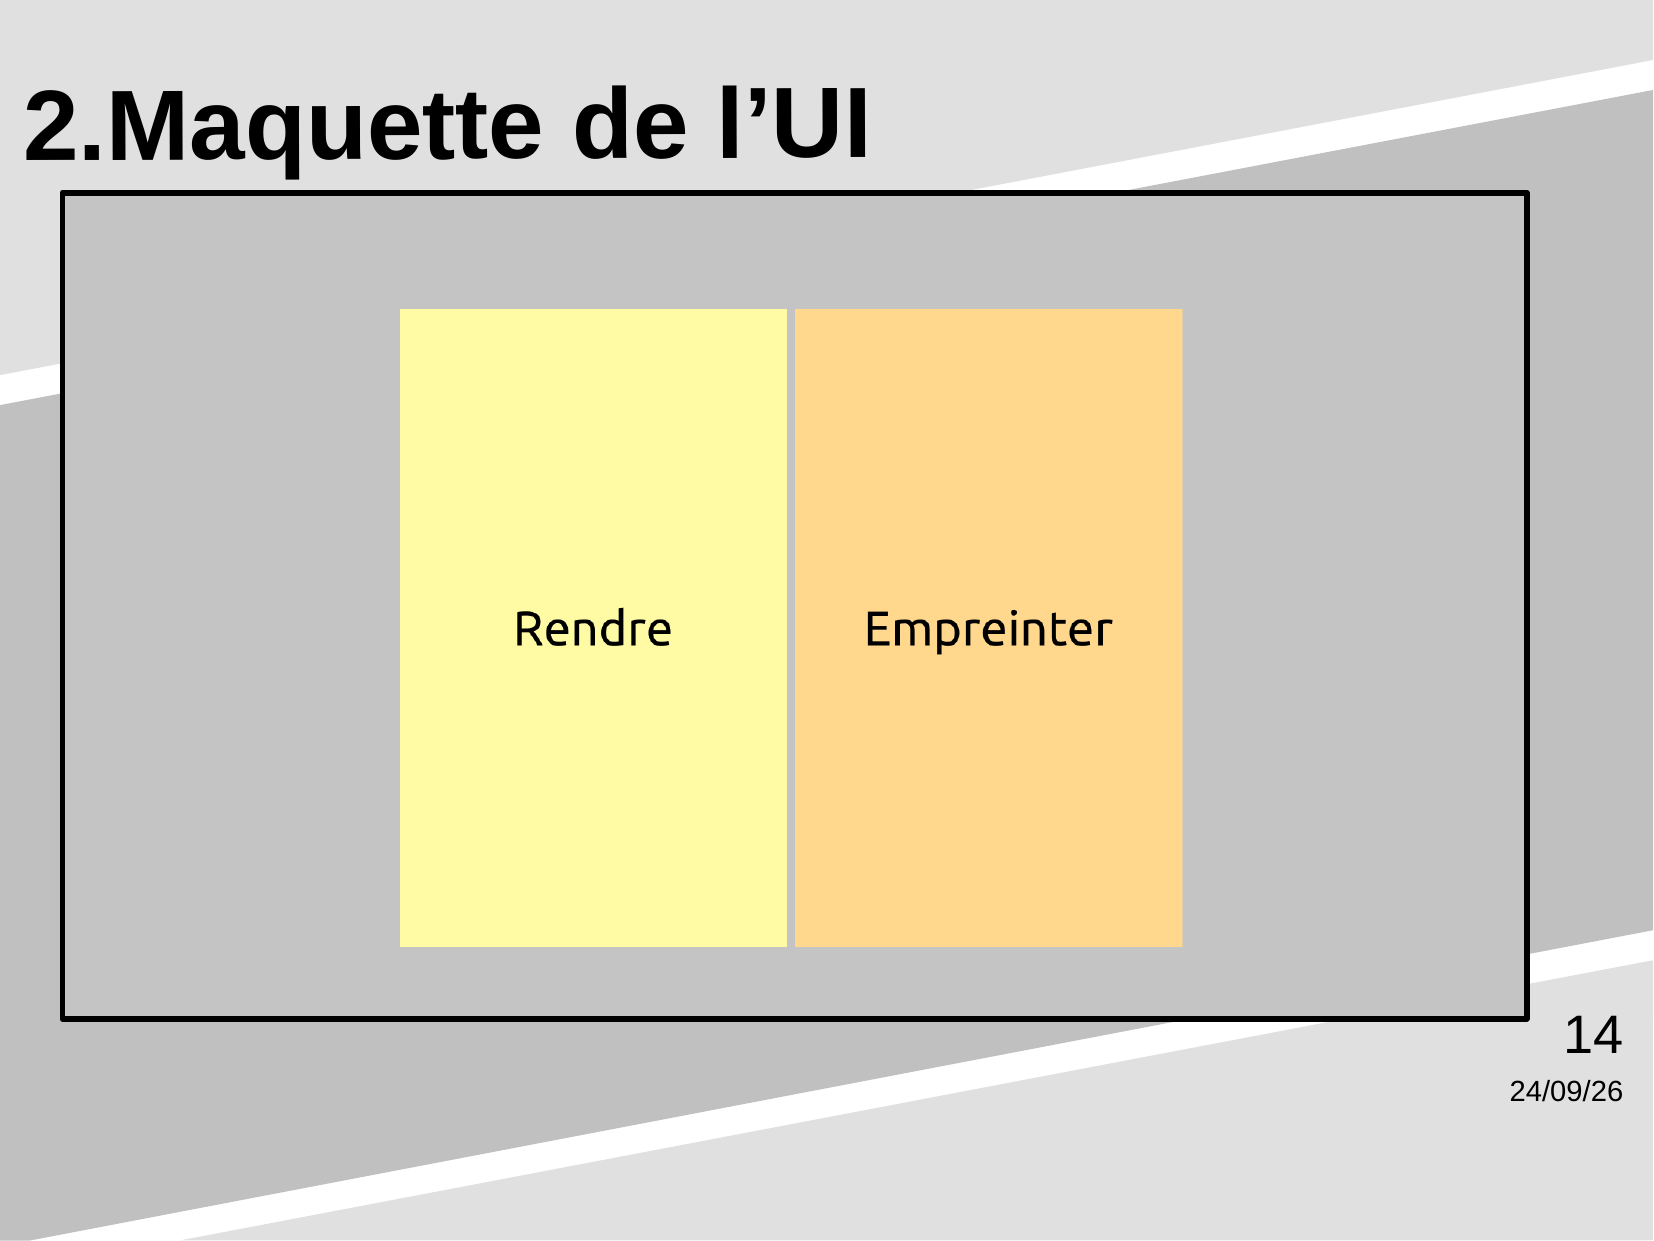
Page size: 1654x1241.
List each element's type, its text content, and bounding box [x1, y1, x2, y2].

picture [65, 195, 1524, 1016]
title 2.Maquette de l’UI [22, 16, 1512, 230]
